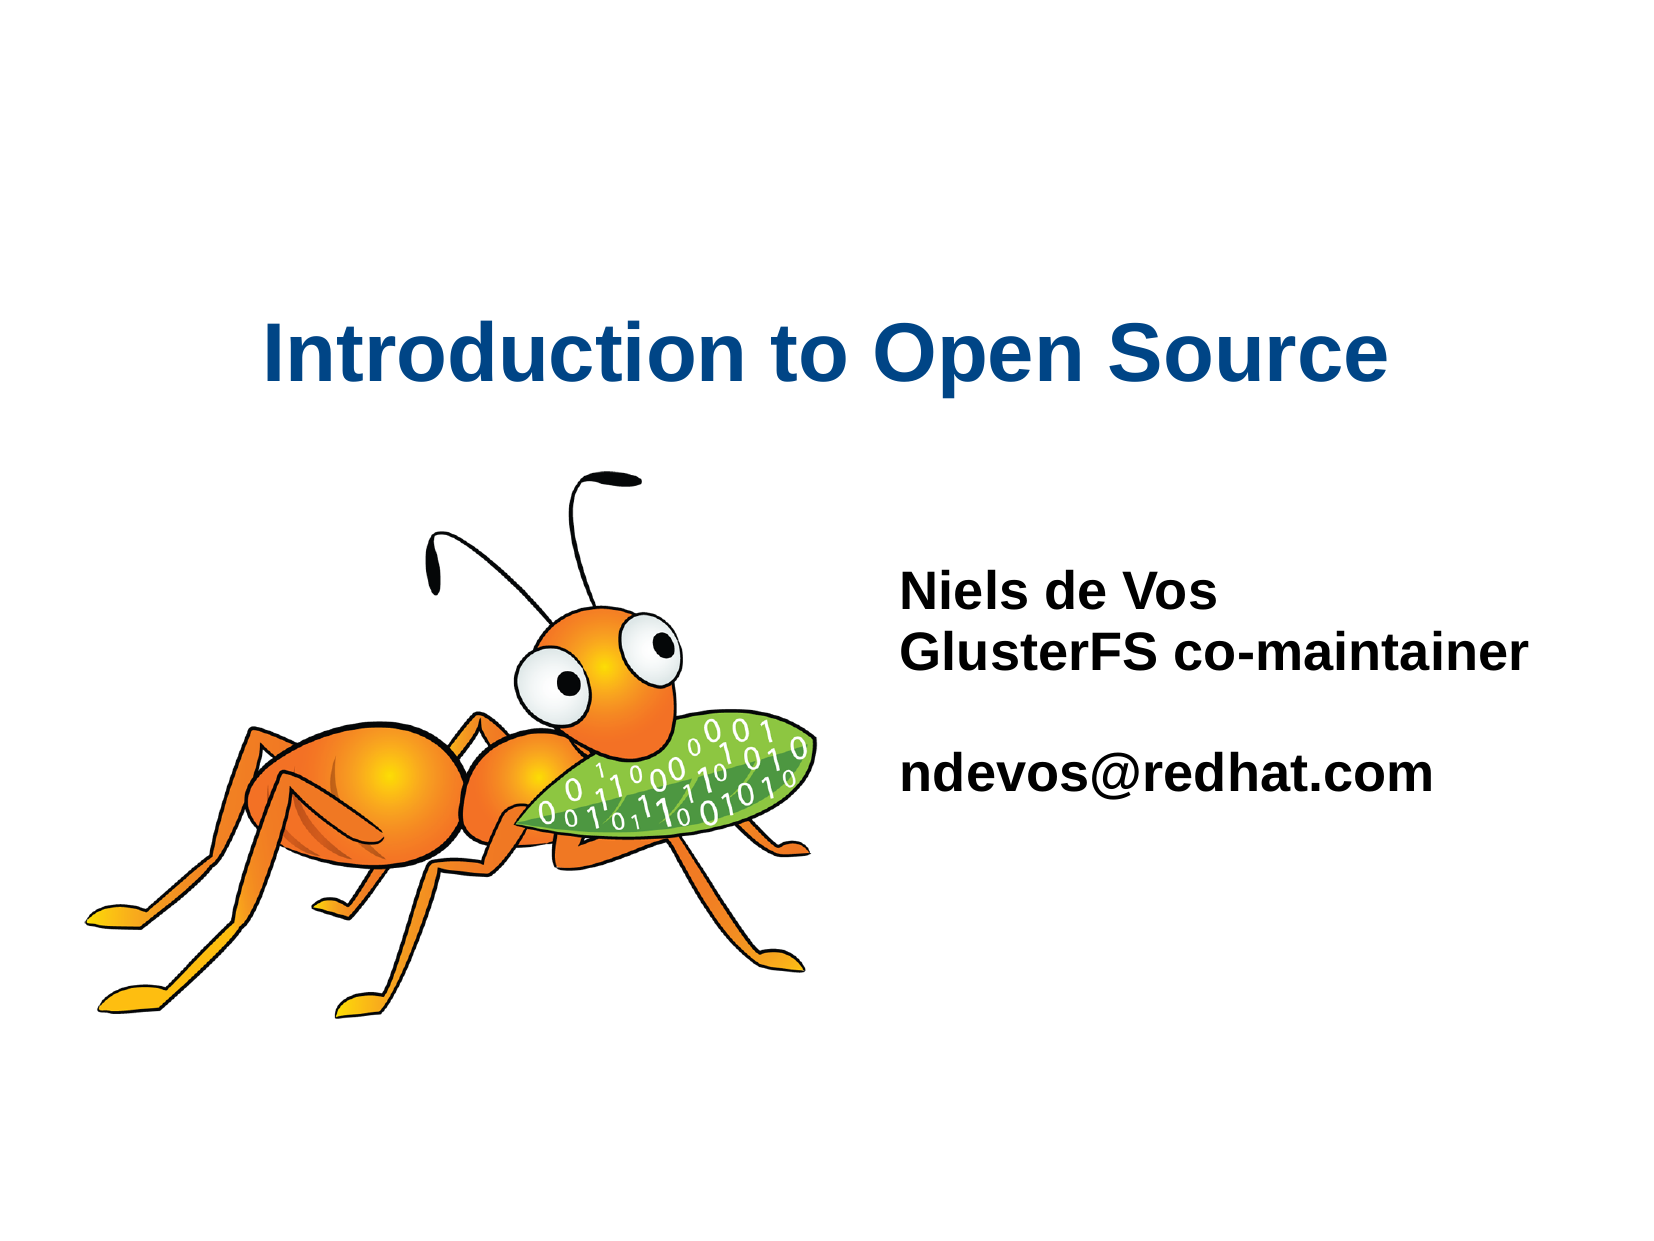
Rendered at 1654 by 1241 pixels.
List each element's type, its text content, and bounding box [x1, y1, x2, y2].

picture [75, 464, 826, 1026]
text_box Niels de Vos GlusterFS co-maintainer ndevos@redhat.com [885, 553, 1591, 932]
subtitle Introduction to Open Source [82, 259, 1571, 446]
